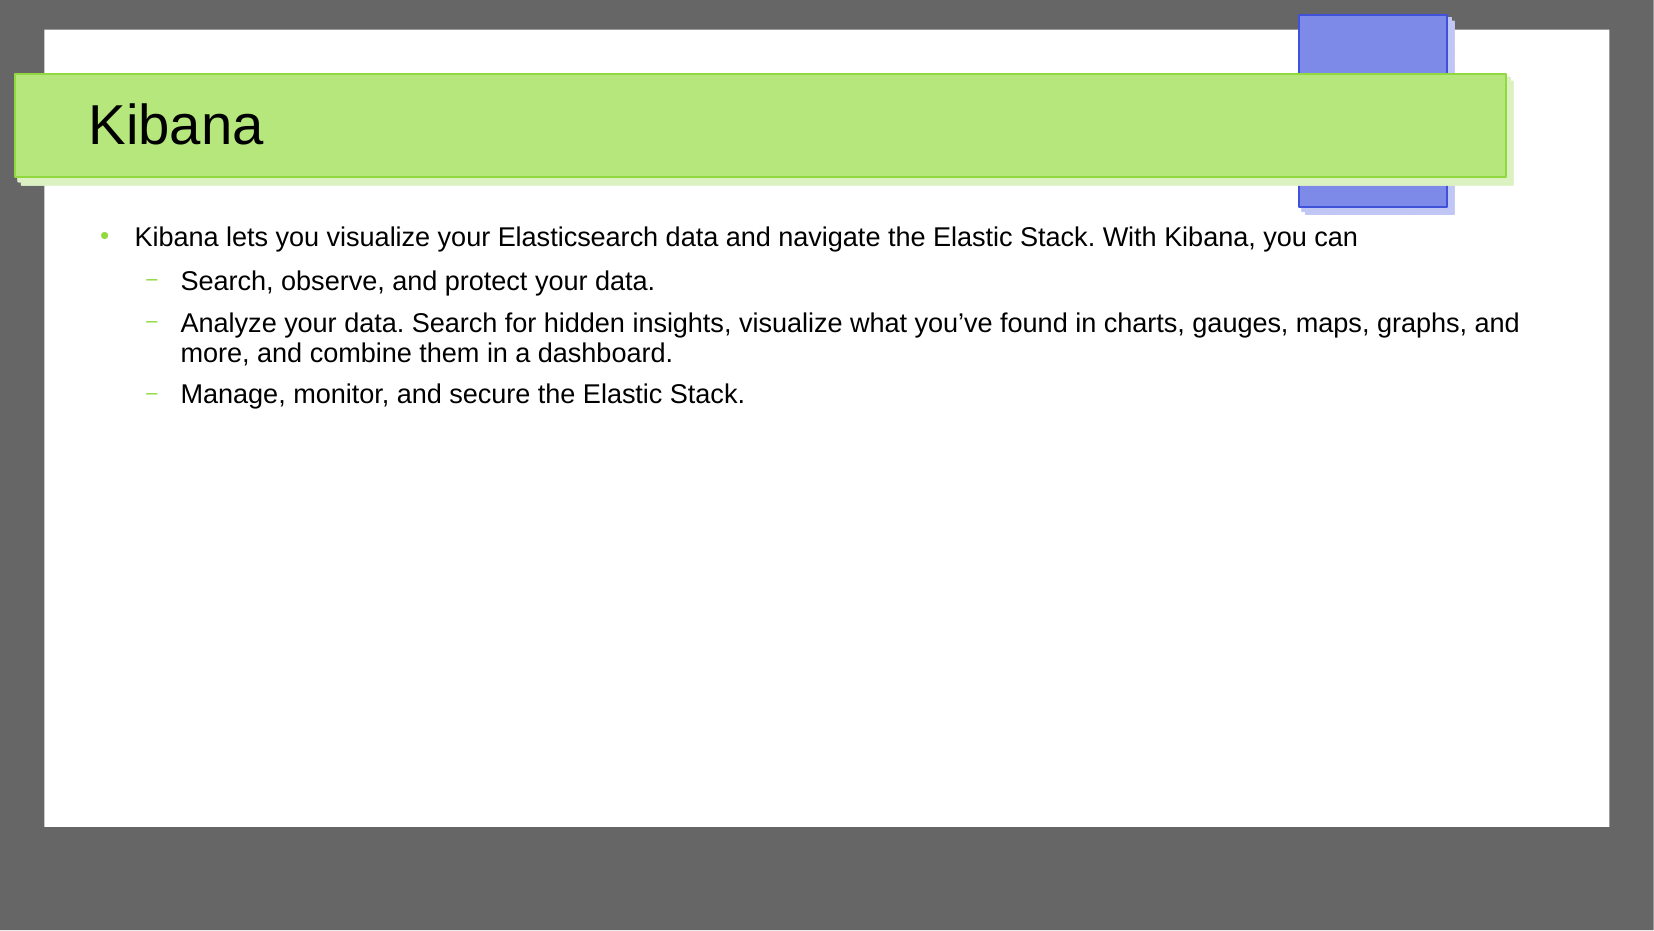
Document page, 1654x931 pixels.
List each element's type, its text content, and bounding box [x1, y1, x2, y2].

list Kibana lets you visualize your Elasticsearch data and navigate the Elastic Stack. With Kibana, you can Search, observe, and protect your data. Analyze your data. Search for hidden insights, visualize what you’ve found in charts, gauges, maps, graphs, and more, and combine them in a dashboard. Manage, monitor, and secure the Elastic Stack. [88, 221, 1538, 413]
title Kibana [88, 73, 1506, 178]
